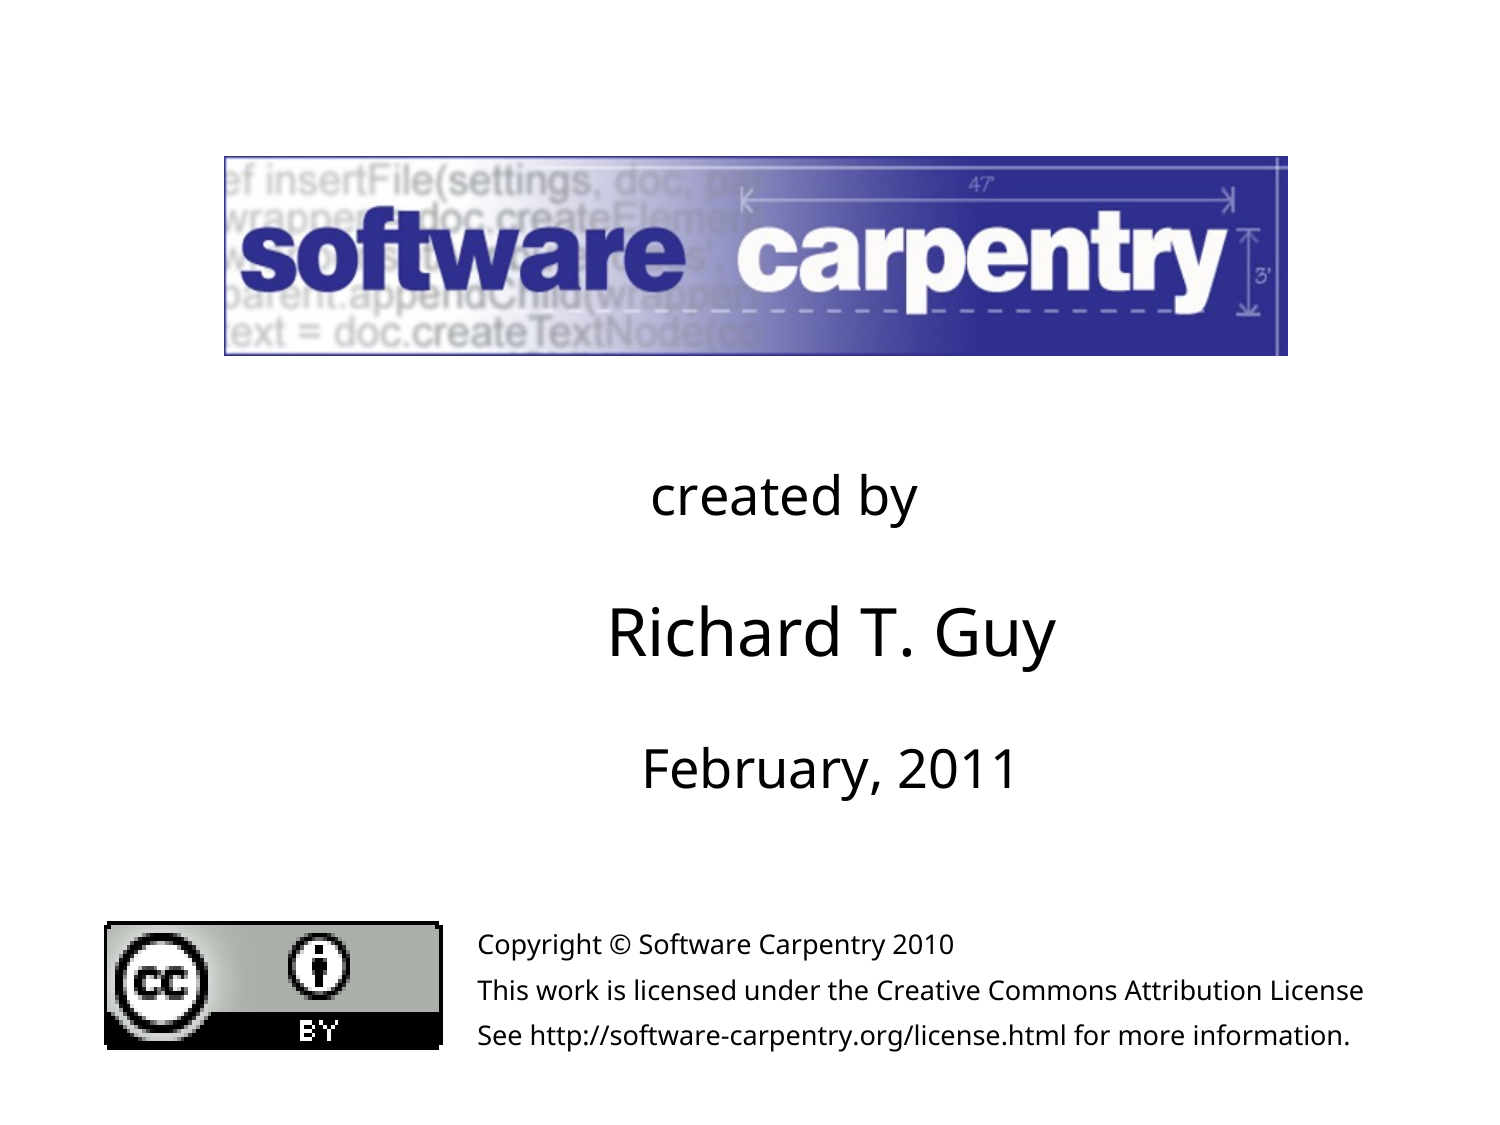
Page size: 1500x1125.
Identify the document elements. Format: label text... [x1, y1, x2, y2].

text_box February, 2011 [627, 726, 884, 801]
text_box created by [637, 453, 875, 527]
text_box Richard T. Guy [592, 581, 920, 670]
text_box Copyright © Software Carpentry 2010 This work is licensed under the Creative Commons Attribution License See http://software-carpentry.org/license.html for more information. [463, 920, 1428, 1056]
picture [104, 921, 443, 1050]
picture [224, 156, 1288, 356]
text_box created by [866, 489, 875, 512]
